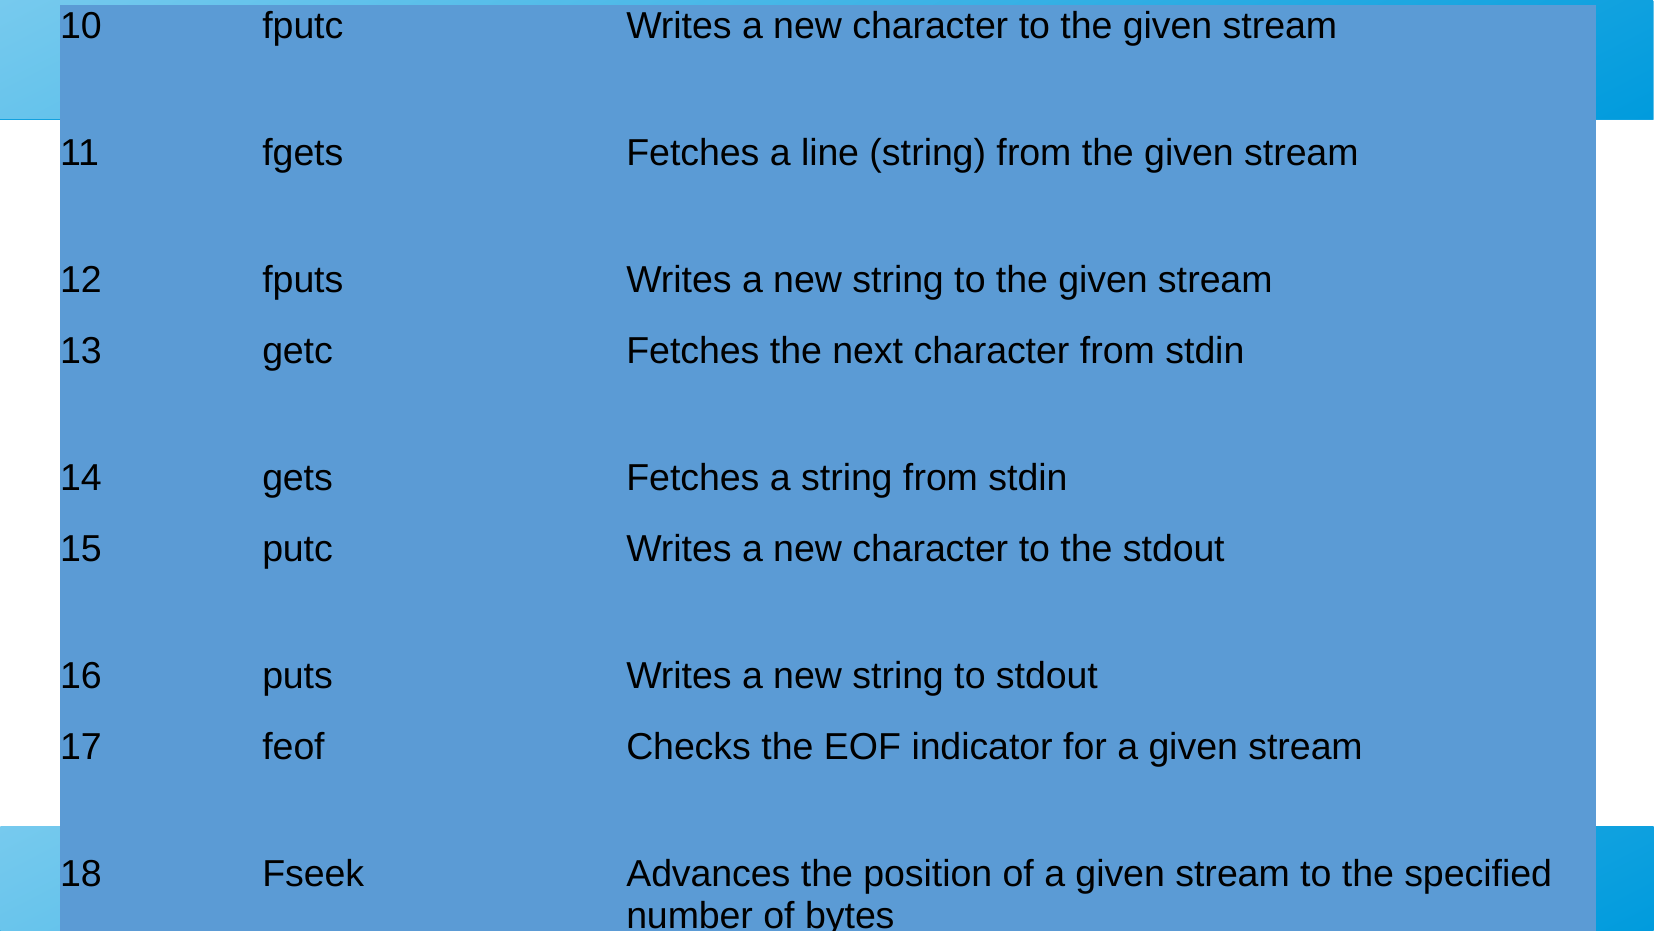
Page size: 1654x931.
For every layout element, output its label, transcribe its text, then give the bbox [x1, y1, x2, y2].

table_cell 12 [60, 258, 262, 330]
table_cell 15 [60, 528, 262, 655]
table_header Writes a new character to the given stream [626, 5, 1596, 131]
table_cell 18 [60, 853, 262, 931]
table_cell Fetches a string from stdin [626, 456, 1596, 528]
table_cell putc [262, 528, 626, 655]
table_header 10 [60, 5, 262, 131]
table_cell 11 [60, 131, 262, 258]
table_cell fputs [262, 258, 626, 330]
table_cell Fetches a line (string) from the given stream [626, 131, 1596, 258]
table_cell 13 [60, 330, 262, 456]
table_cell gets [262, 456, 626, 528]
table_cell 17 [60, 726, 262, 853]
table_cell feof [262, 726, 626, 853]
table_cell Writes a new character to the stdout [626, 528, 1596, 655]
table_cell getc [262, 330, 626, 456]
table_cell 16 [60, 655, 262, 726]
table_cell Fseek [262, 853, 626, 931]
table_cell puts [262, 655, 626, 726]
table_cell fgets [262, 131, 626, 258]
table_cell Advances the position of a given stream to the specified number of bytes [626, 853, 1596, 931]
table_cell Writes a new string to the given stream [626, 258, 1596, 330]
table_header fputc [262, 5, 626, 131]
table_cell Fetches the next character from stdin [626, 330, 1596, 456]
table_cell Checks the EOF indicator for a given stream [626, 726, 1596, 853]
table_cell 14 [60, 456, 262, 528]
table_cell Writes a new string to stdout [626, 655, 1596, 726]
